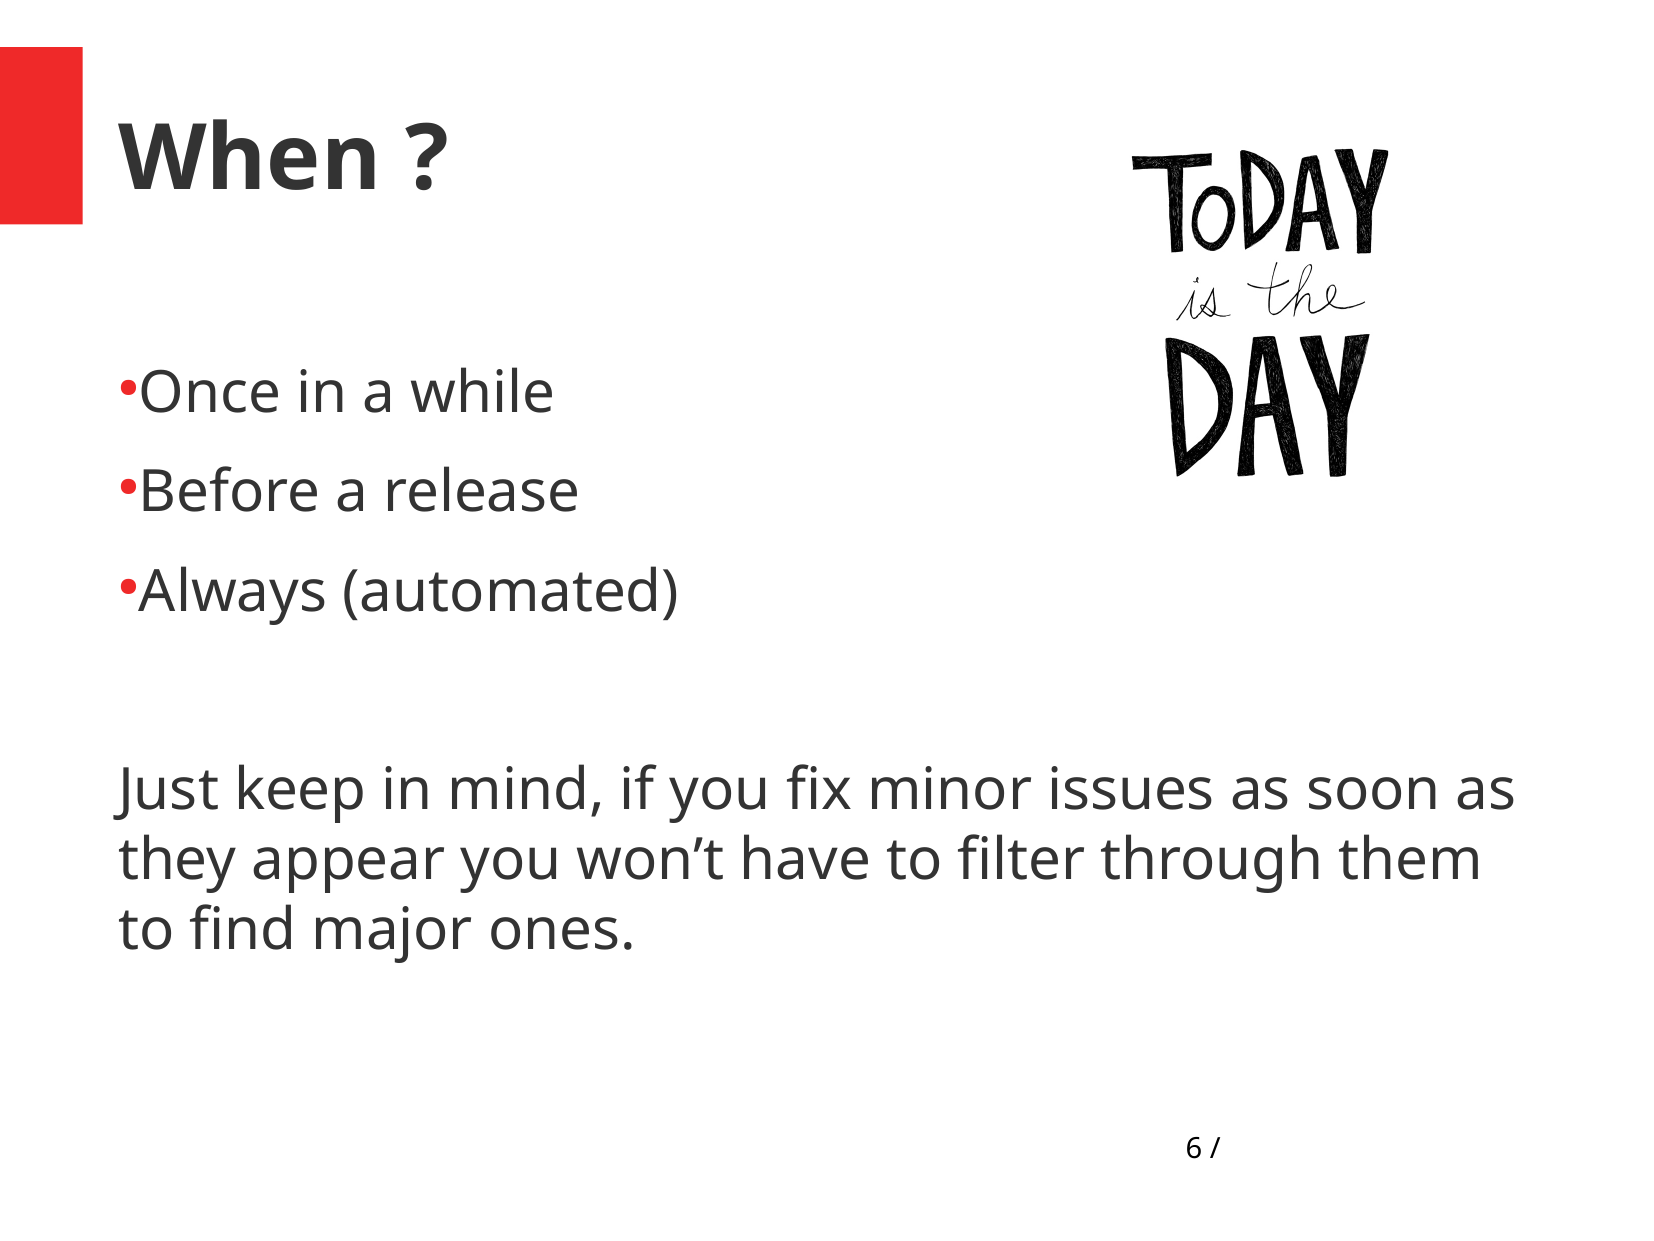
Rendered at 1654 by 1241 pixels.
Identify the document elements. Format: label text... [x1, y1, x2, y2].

list Once in a while Before a release Always (automated) Just keep in mind, if you fix minor issues as soon as they appear you won’t have to filter through them to find major ones. [118, 354, 1536, 1074]
text_box / [1185, 1129, 1571, 1216]
title When ? [118, 49, 1571, 257]
picture [1080, 75, 1438, 558]
